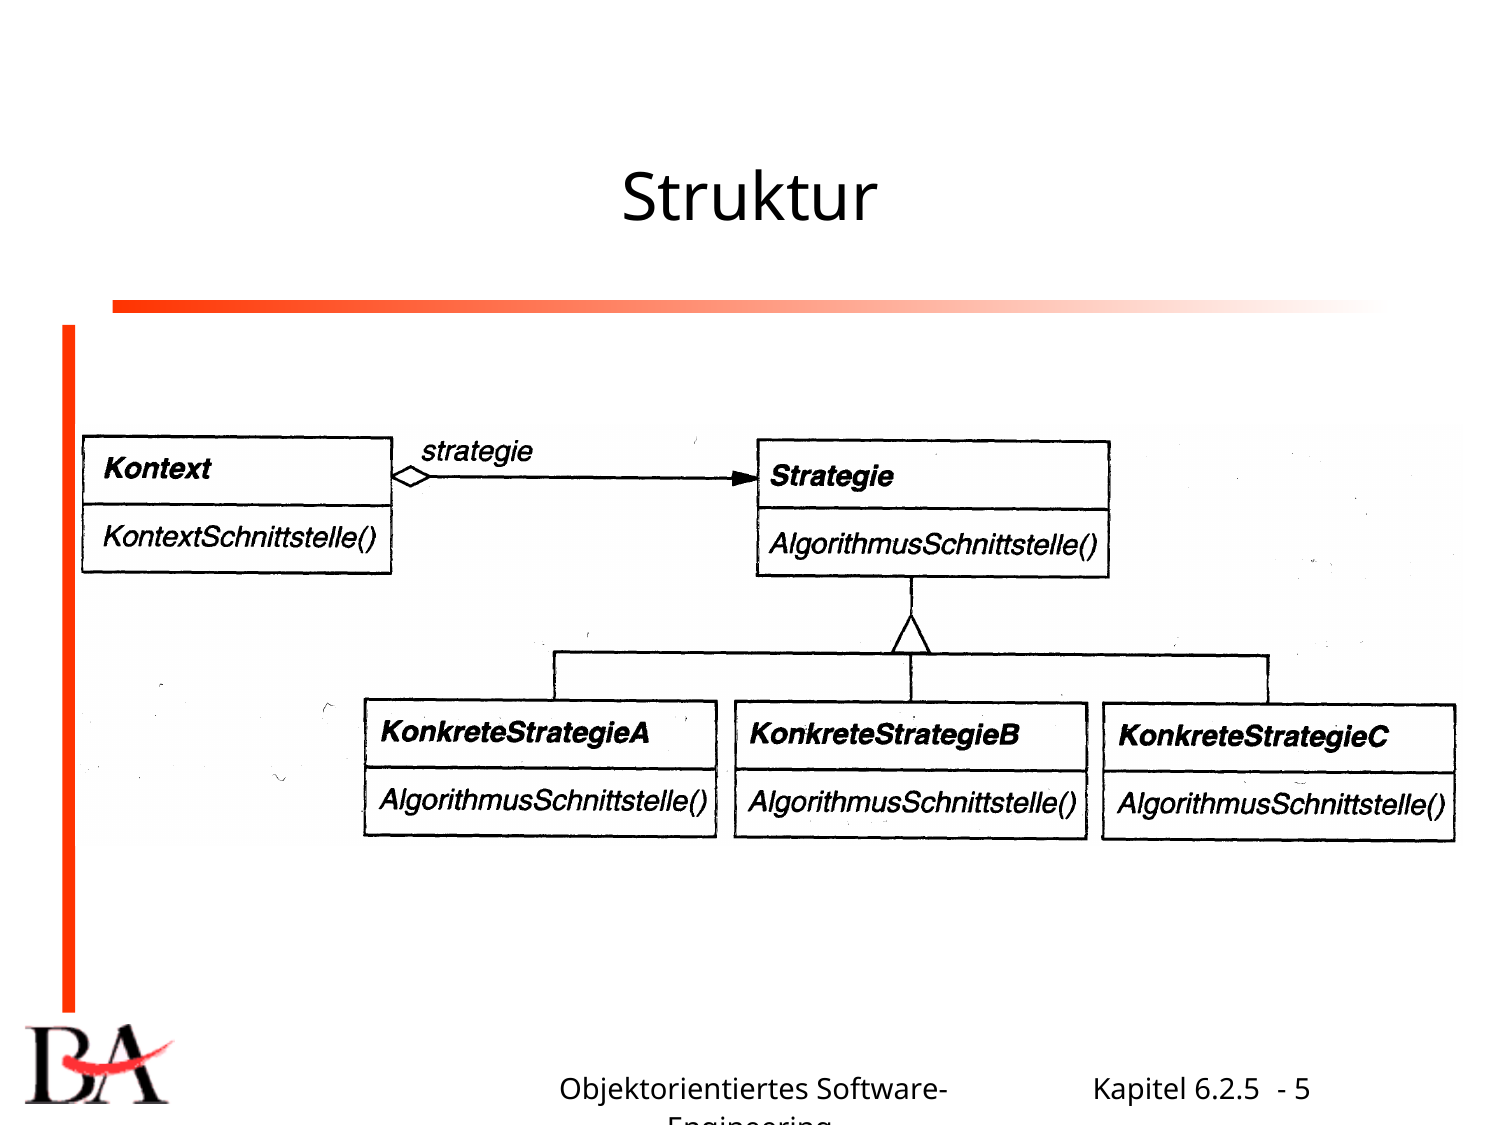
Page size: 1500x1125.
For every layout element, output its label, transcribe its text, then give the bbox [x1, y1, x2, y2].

picture [24, 1024, 175, 1104]
chart [75, 425, 1463, 846]
title Struktur [112, 99, 1388, 288]
